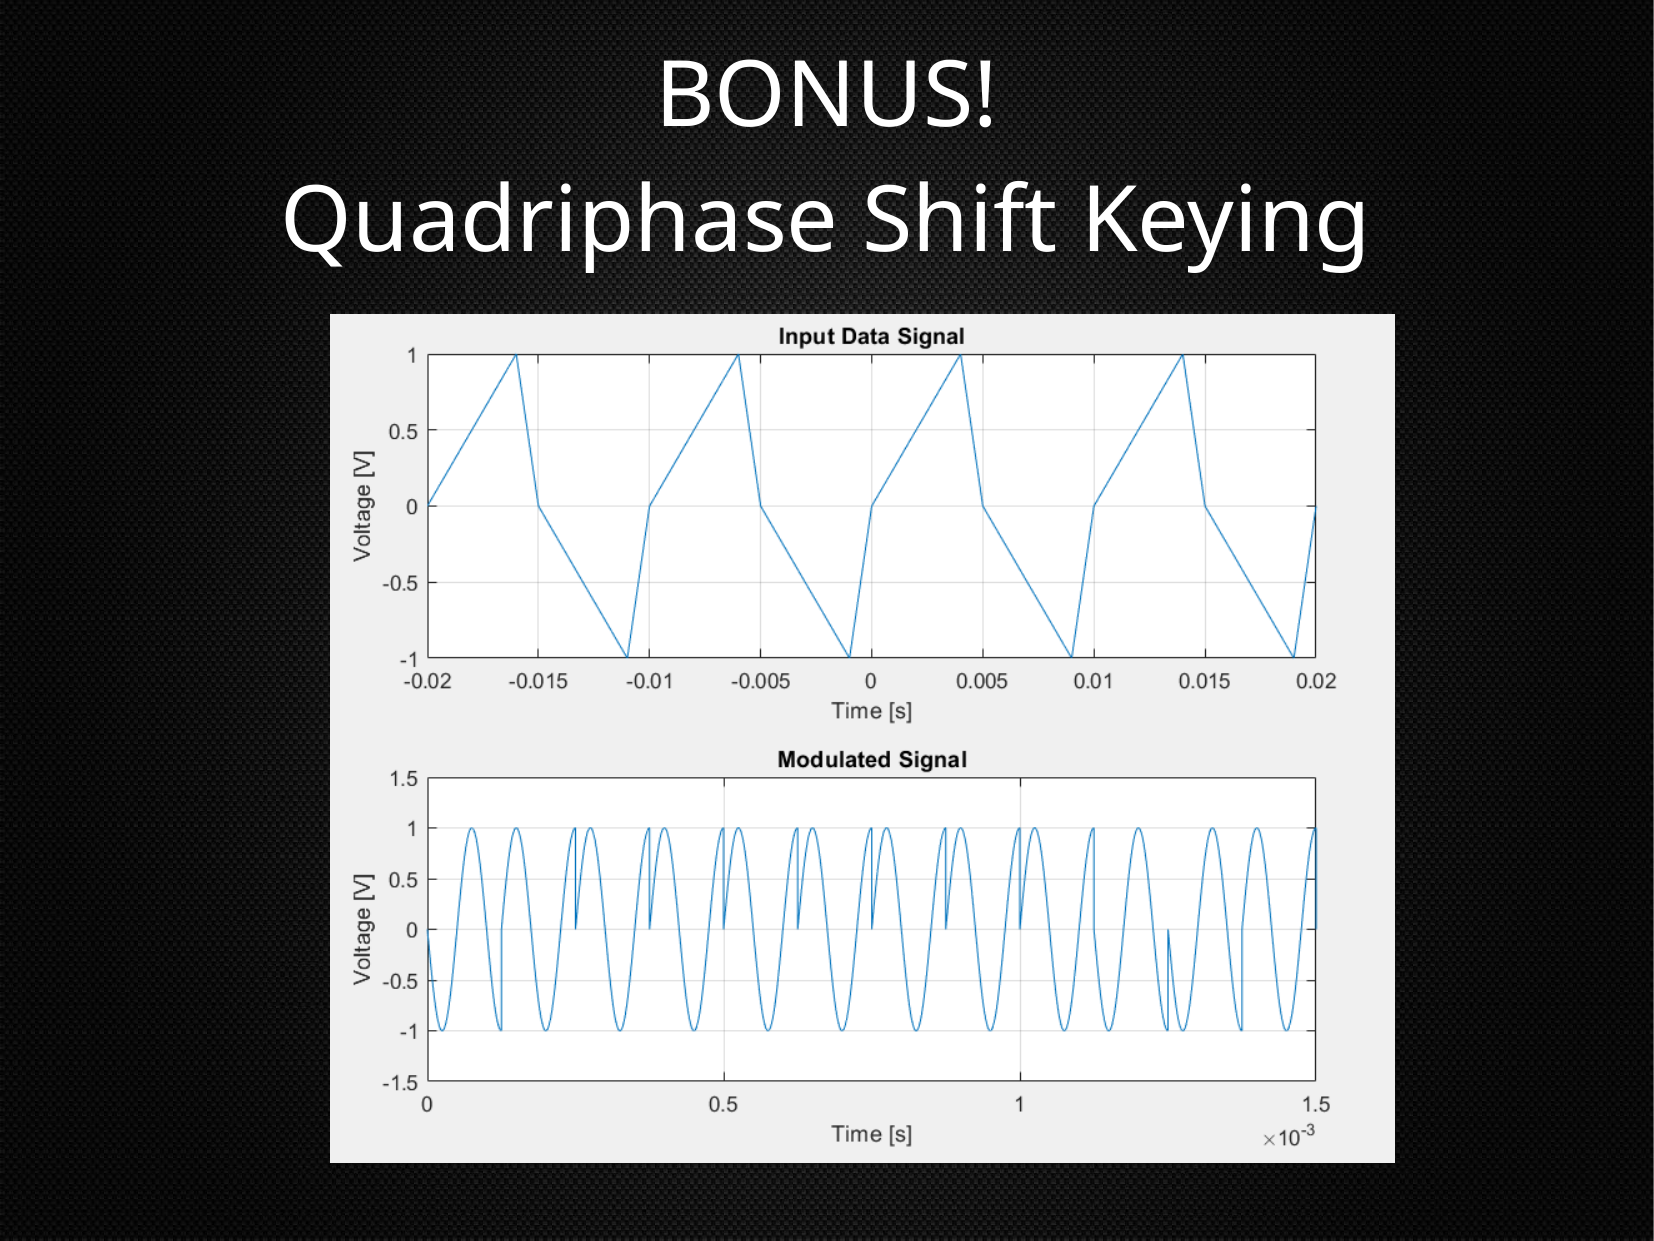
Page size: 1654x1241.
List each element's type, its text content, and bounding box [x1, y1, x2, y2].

picture [0, 0, 1654, 1241]
title BONUS! Quadriphase Shift Keying [82, 12, 1571, 294]
